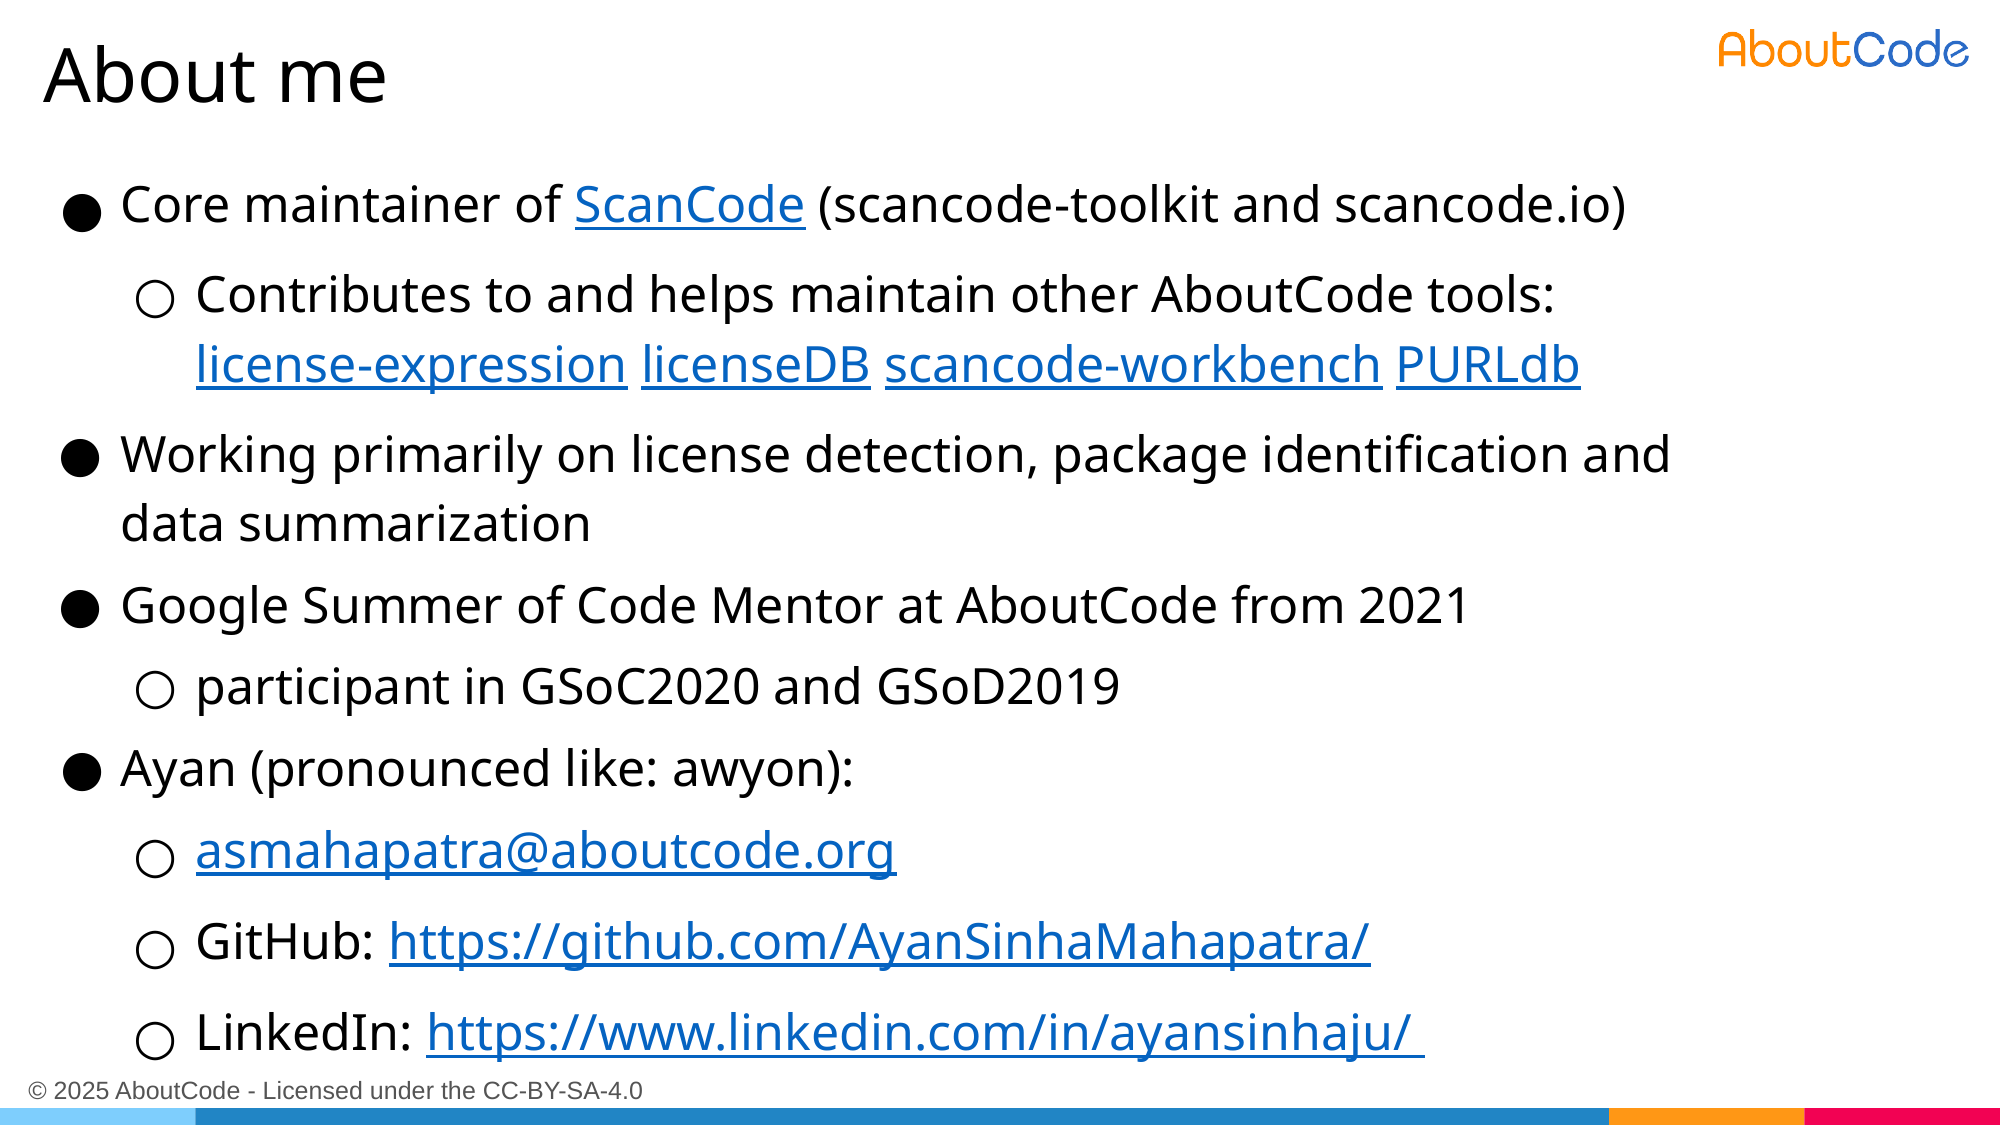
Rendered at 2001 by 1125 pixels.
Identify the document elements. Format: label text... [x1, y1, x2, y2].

picture [1805, 29, 1969, 67]
list Core maintainer of ScanCode (scancode-toolkit and scancode.io) Contributes to and helps maintain other AboutCode tools: license-expression licenseDB scancode-workbench PURLdb Working primarily on license detection, package identification and data summarization Google Summer of Code Mentor at AboutCode from 2021 participant in GSoC2020 and GSoD2019 Ayan (pronounced like: awyon): asmahapatra@aboutcode.org GitHub: https://github.com/AyanSinhaMahapatra/ LinkedIn: https://www.linkedin.com/in/ayansinhaju/ [30, 147, 1735, 1000]
title About me [28, 20, 1805, 133]
